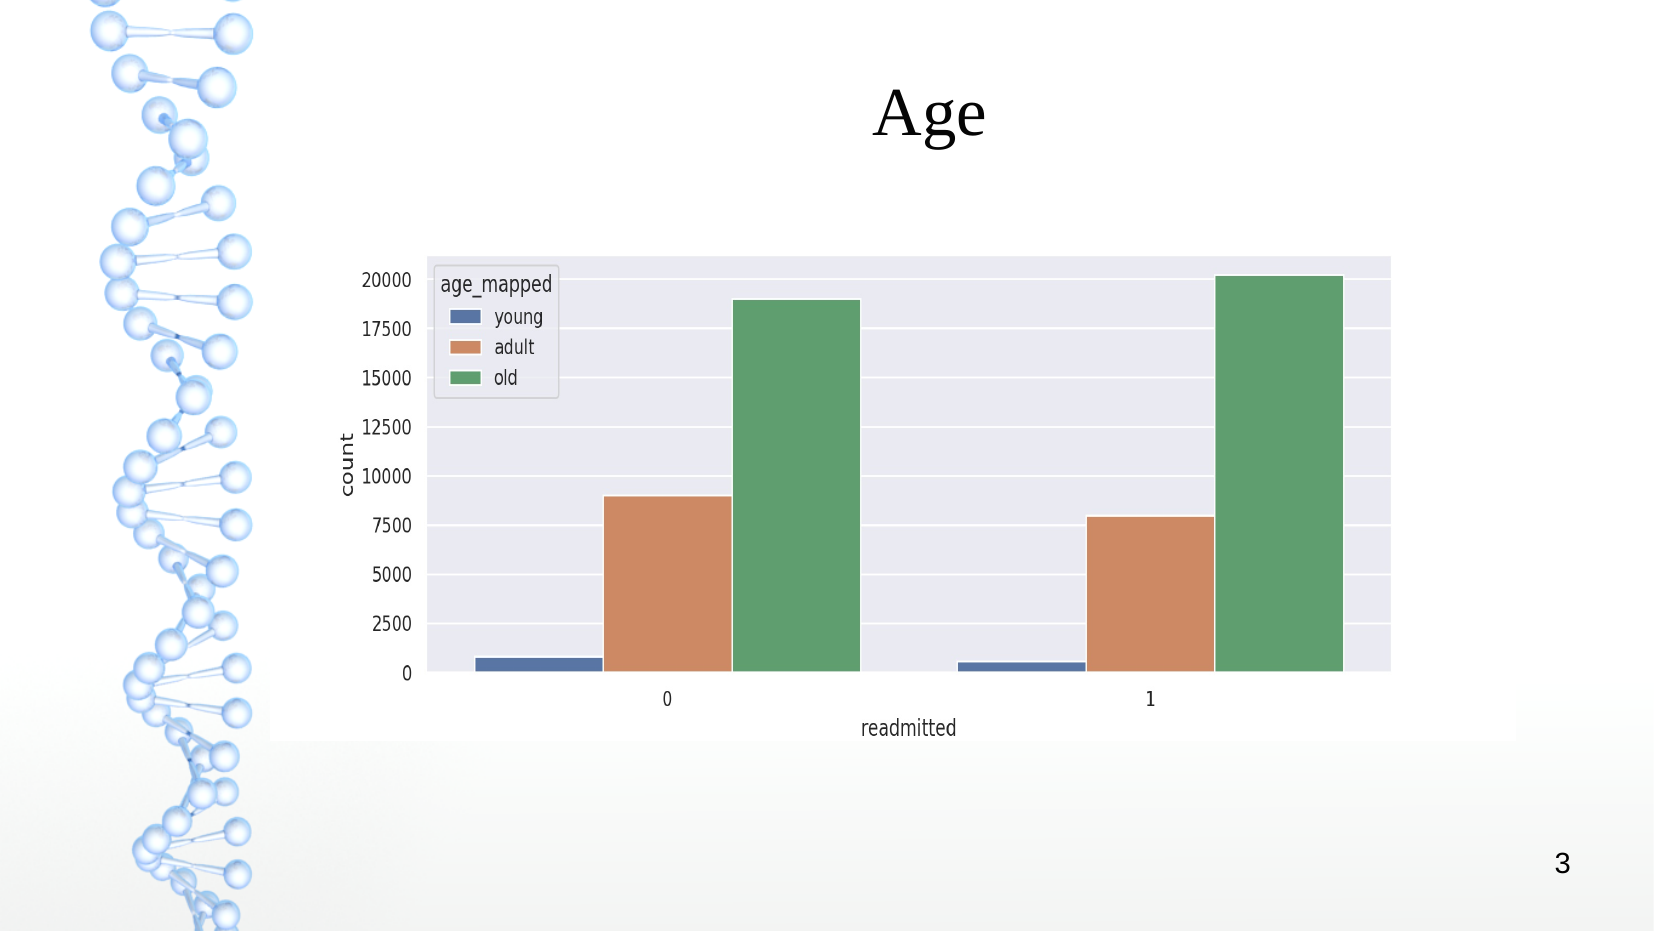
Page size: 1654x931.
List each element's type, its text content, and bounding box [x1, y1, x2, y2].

picture [0, 0, 1654, 931]
title Age [265, 35, 1595, 189]
